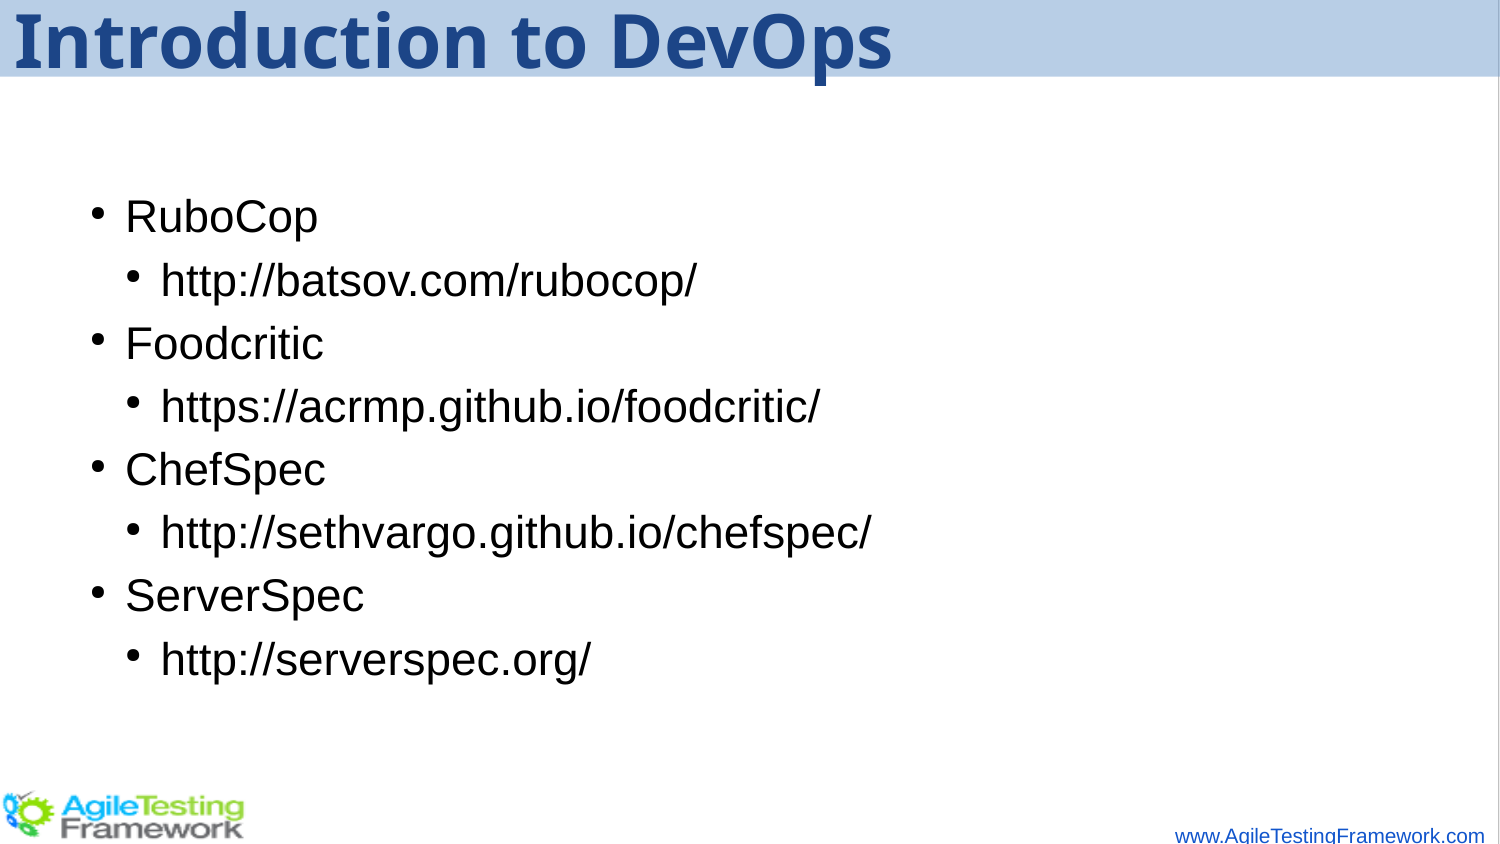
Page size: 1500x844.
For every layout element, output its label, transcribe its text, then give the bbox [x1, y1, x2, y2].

text_box www.AgileTestingFramework.com [1124, 807, 1500, 844]
picture [0, 77, 1500, 844]
text_box RuboCop http://batsov.com/rubocop/ Foodcritic https://acrmp.github.io/foodcritic/ ChefSpec http://sethvargo.github.io/chefspec/ ServerSpec http://serverspec.org/ [74, 88, 1425, 764]
text_box Introduction to DevOps [0, 0, 1500, 77]
